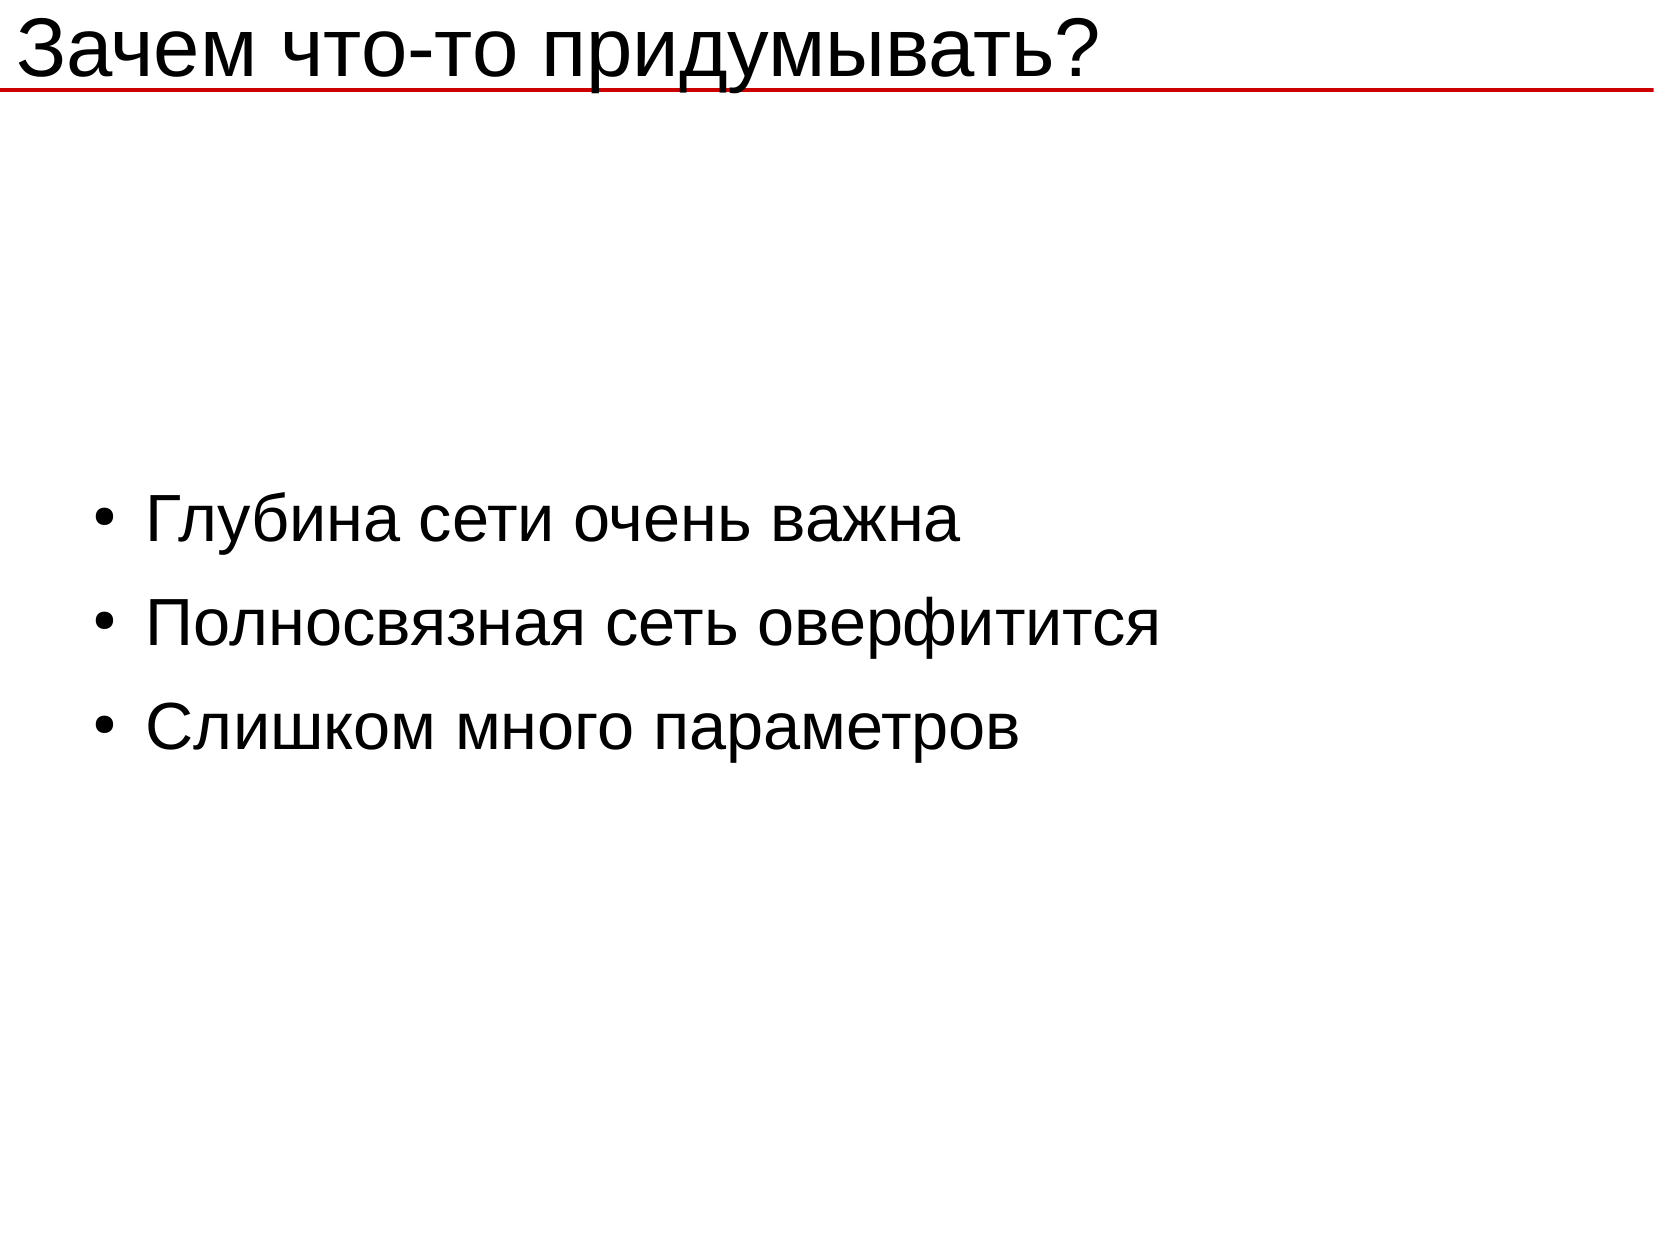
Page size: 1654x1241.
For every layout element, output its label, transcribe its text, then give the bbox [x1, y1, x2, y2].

title Зачем что-то придумывать? [16, 0, 1287, 94]
list Глубина сети очень важна Полносвязная сеть оверфитится Слишком много параметров [75, 480, 1564, 796]
